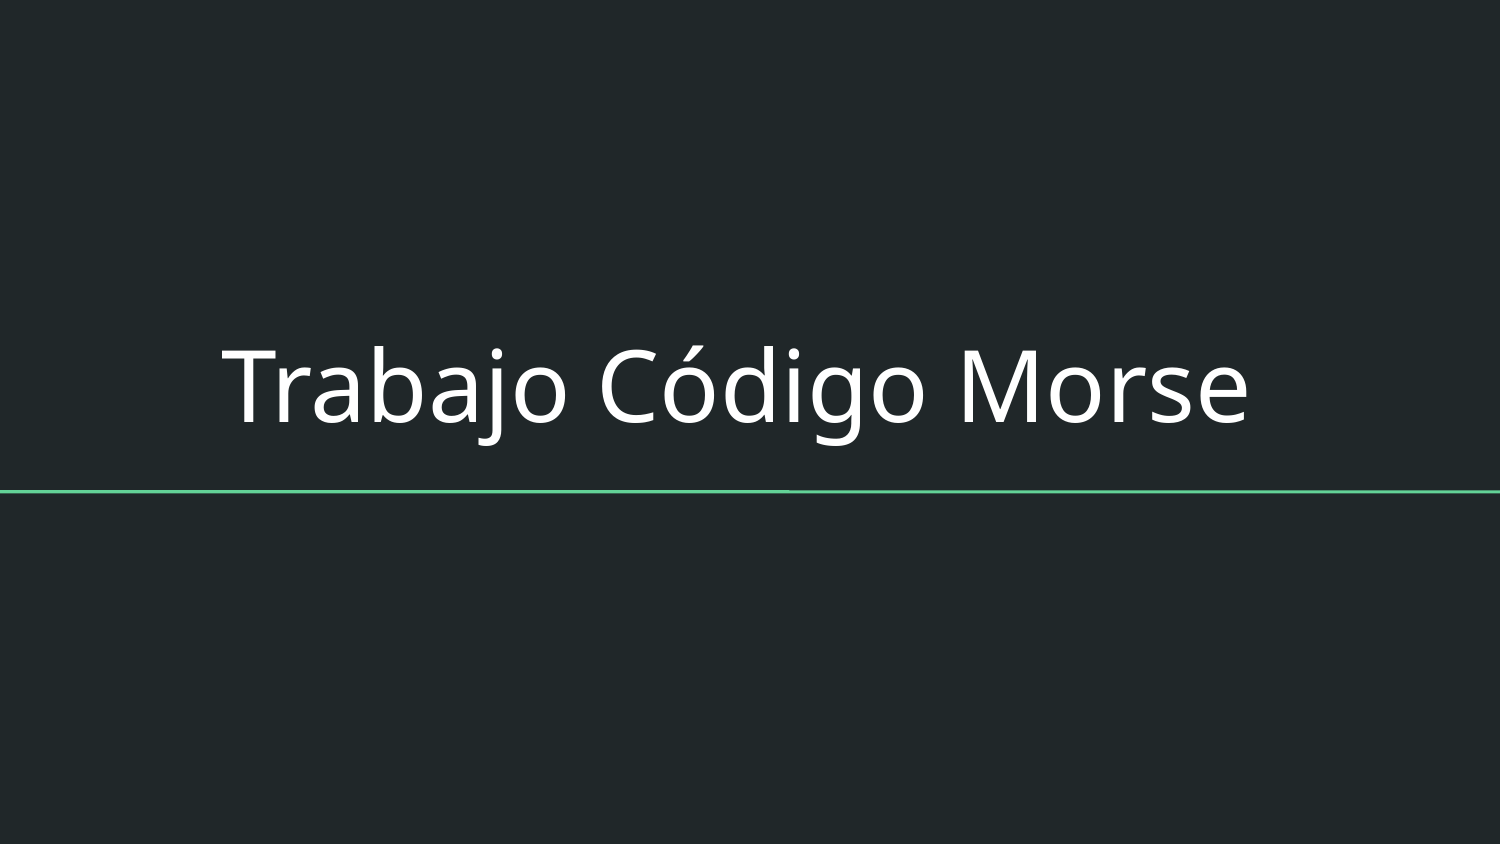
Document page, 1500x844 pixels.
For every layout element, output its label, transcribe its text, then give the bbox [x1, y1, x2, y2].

title Trabajo Código Morse [83, 206, 1417, 467]
